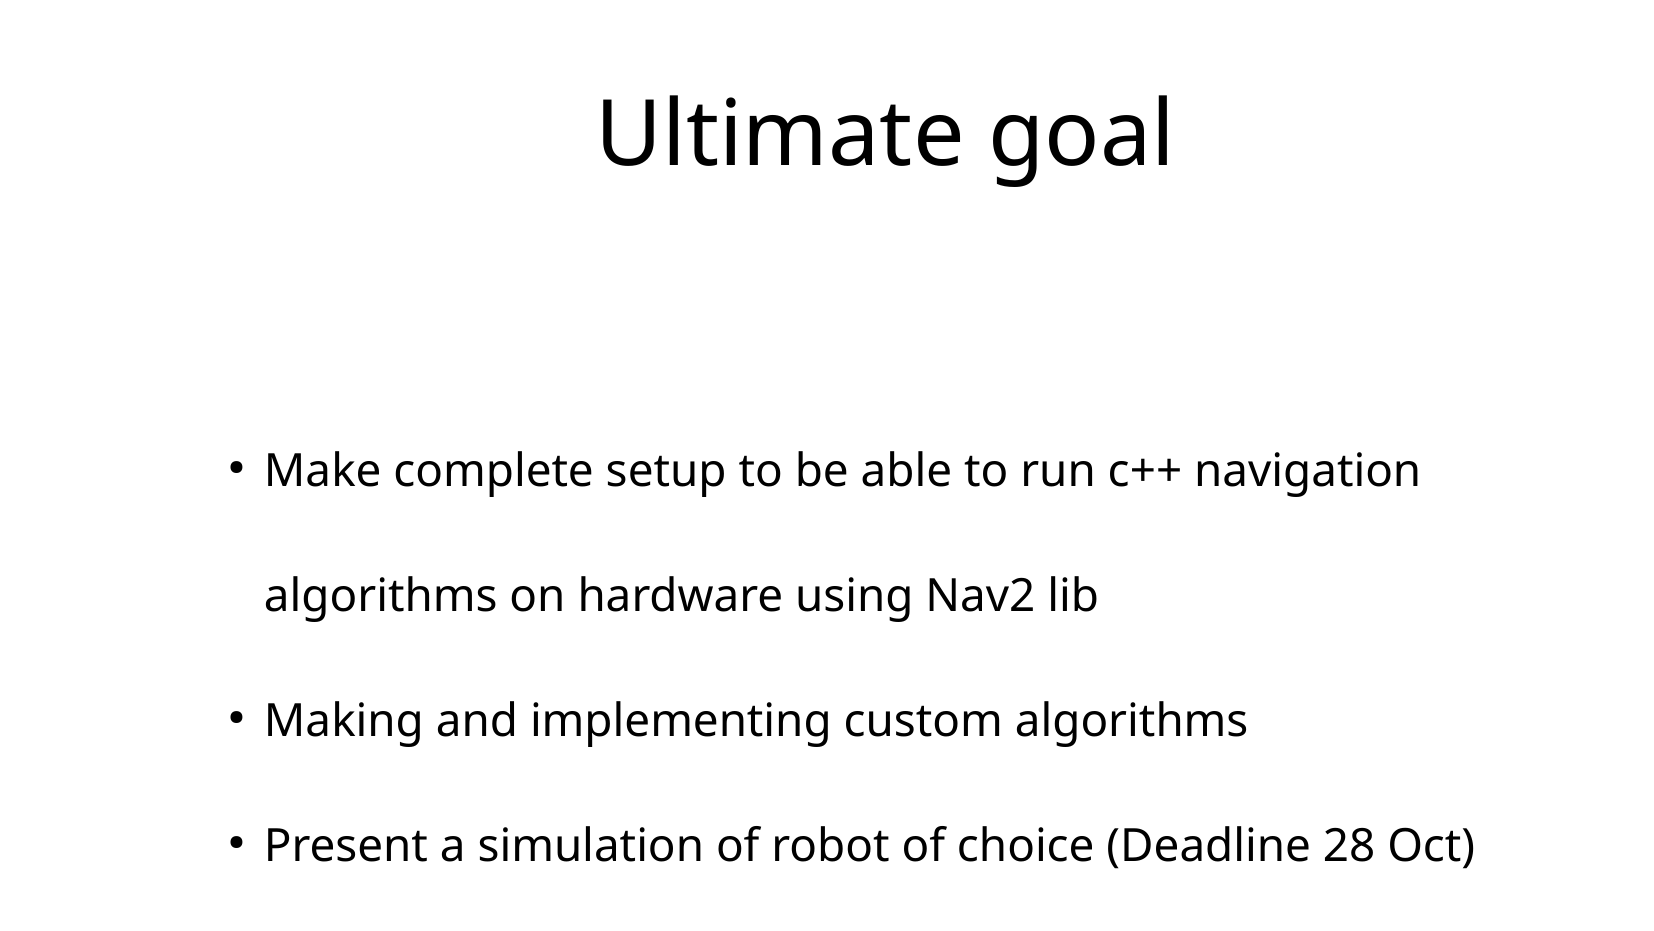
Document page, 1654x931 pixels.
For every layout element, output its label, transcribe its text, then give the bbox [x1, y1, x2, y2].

title Ultimate goal [101, 89, 1591, 296]
text_box Make complete setup to be able to run c++ navigation algorithms on hardware using Nav2 lib Making and implementing custom algorithms Present a simulation of robot of choice (Deadline 28 Oct) [213, 367, 1519, 898]
